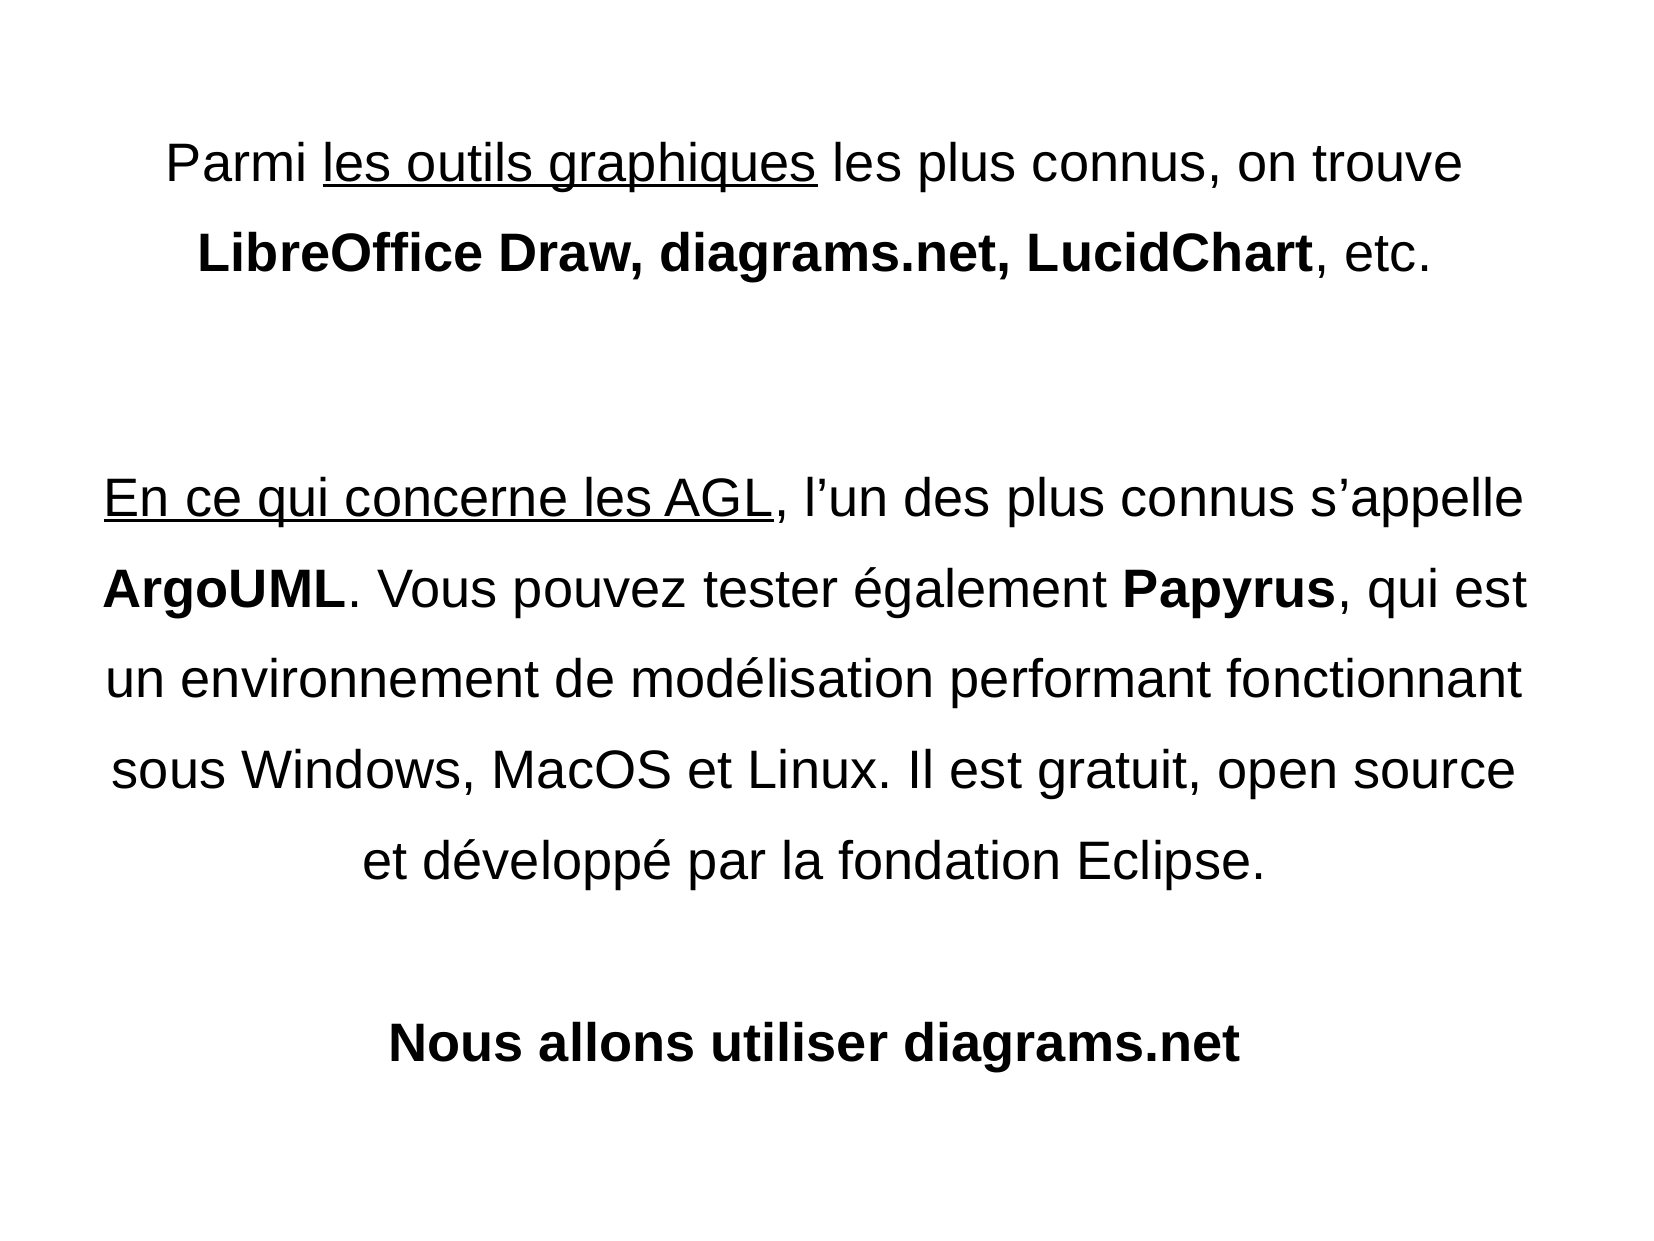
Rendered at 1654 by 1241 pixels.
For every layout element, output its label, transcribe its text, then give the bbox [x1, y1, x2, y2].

text_box Parmi les outils graphiques les plus connus, on trouve LibreOffice Draw, diagrams.net, LucidChart, etc. En ce qui concerne les AGL, l’un des plus connus s’appelle ArgoUML. Vous pouvez tester également Papyrus, qui est un environnement de modélisation performant fonctionnant sous Windows, MacOS et Linux. Il est gratuit, open source et développé par la fondation Eclipse. Nous allons utiliser diagrams.net [82, 94, 1548, 1146]
